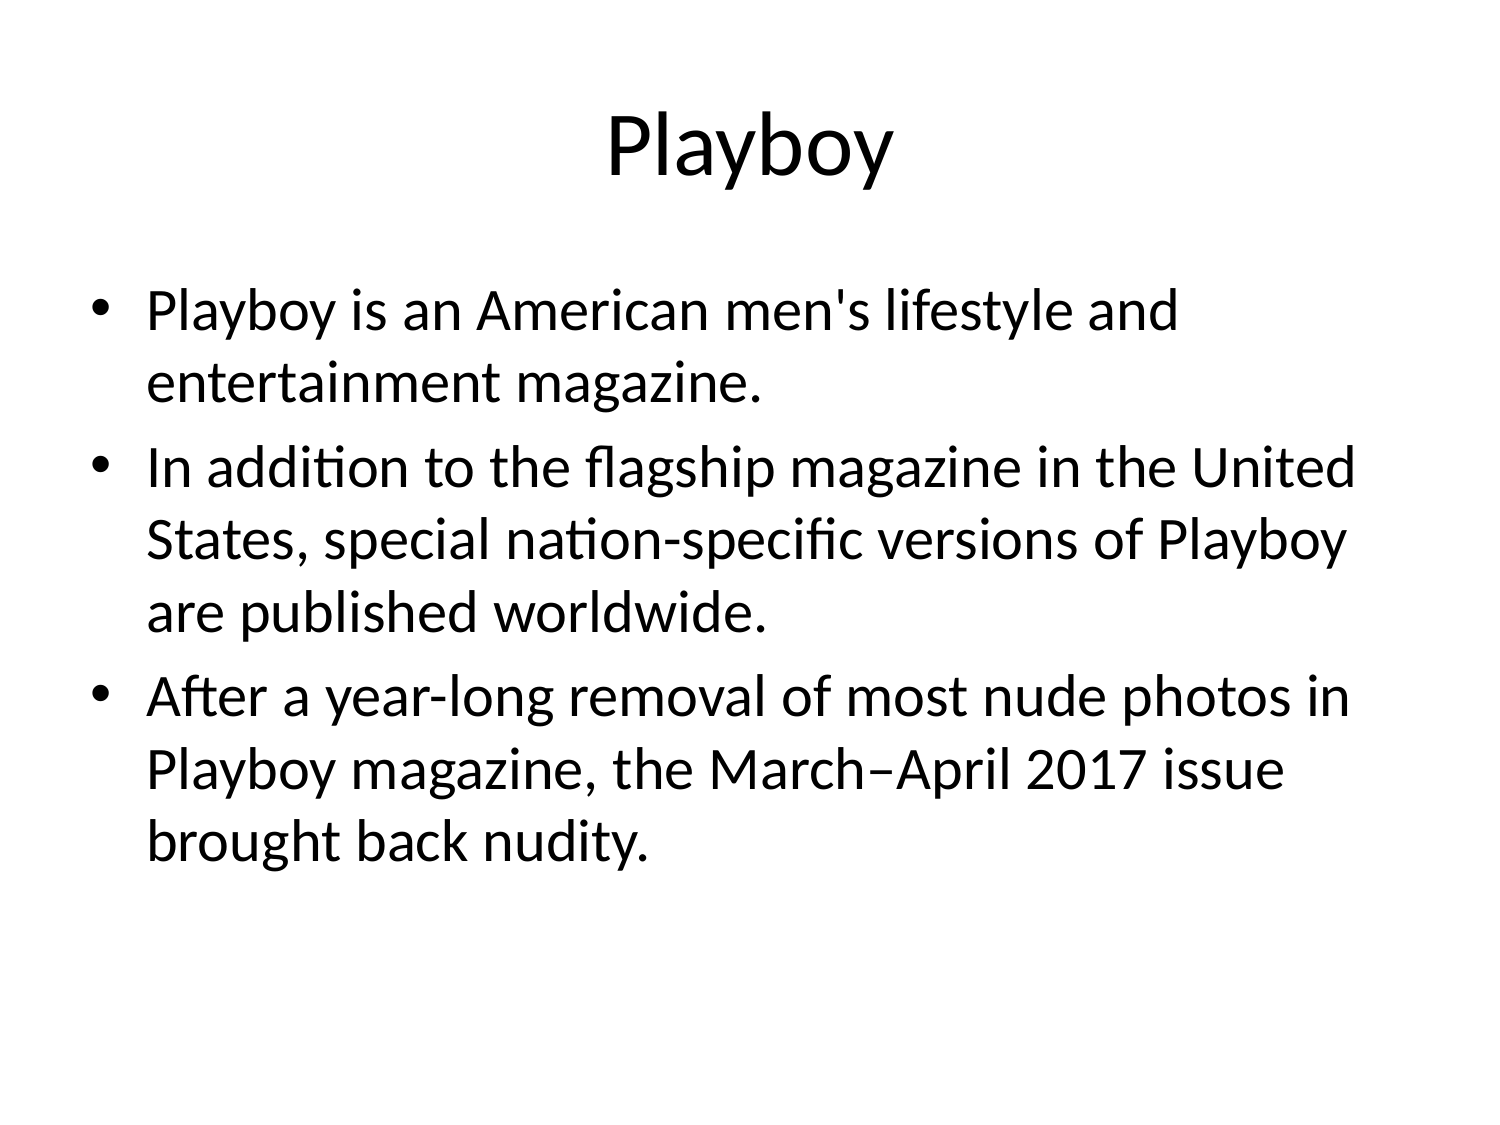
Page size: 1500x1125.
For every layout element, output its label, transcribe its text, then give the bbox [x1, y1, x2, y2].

list Playboy is an American men's lifestyle and entertainment magazine. In addition to the flagship magazine in the United States, special nation-specific versions of Playboy are published worldwide. After a year-long removal of most nude photos in Playboy magazine, the March–April 2017 issue brought back nudity. [75, 262, 1425, 1005]
title Playboy [75, 45, 1425, 233]
